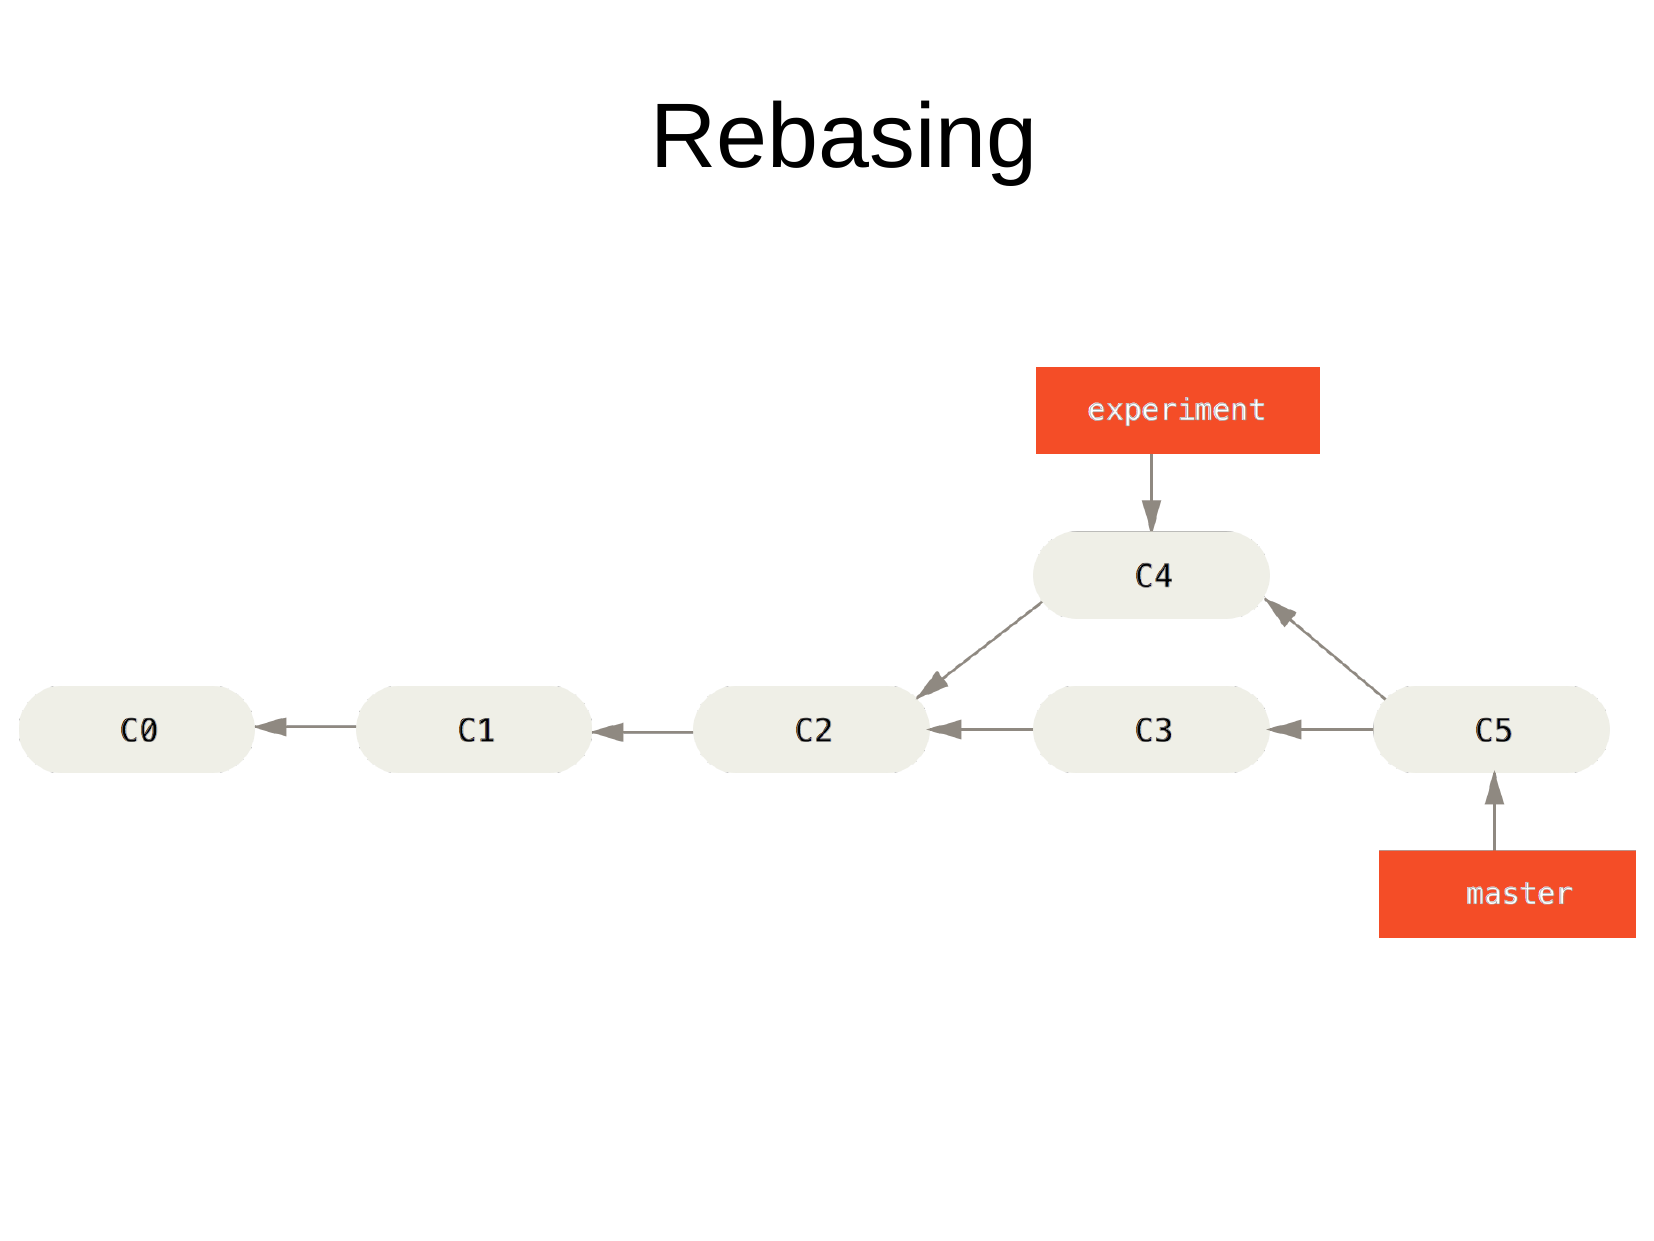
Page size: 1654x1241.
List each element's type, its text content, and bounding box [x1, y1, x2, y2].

picture [0, 337, 1636, 967]
title Rebasing [0, 27, 1654, 235]
